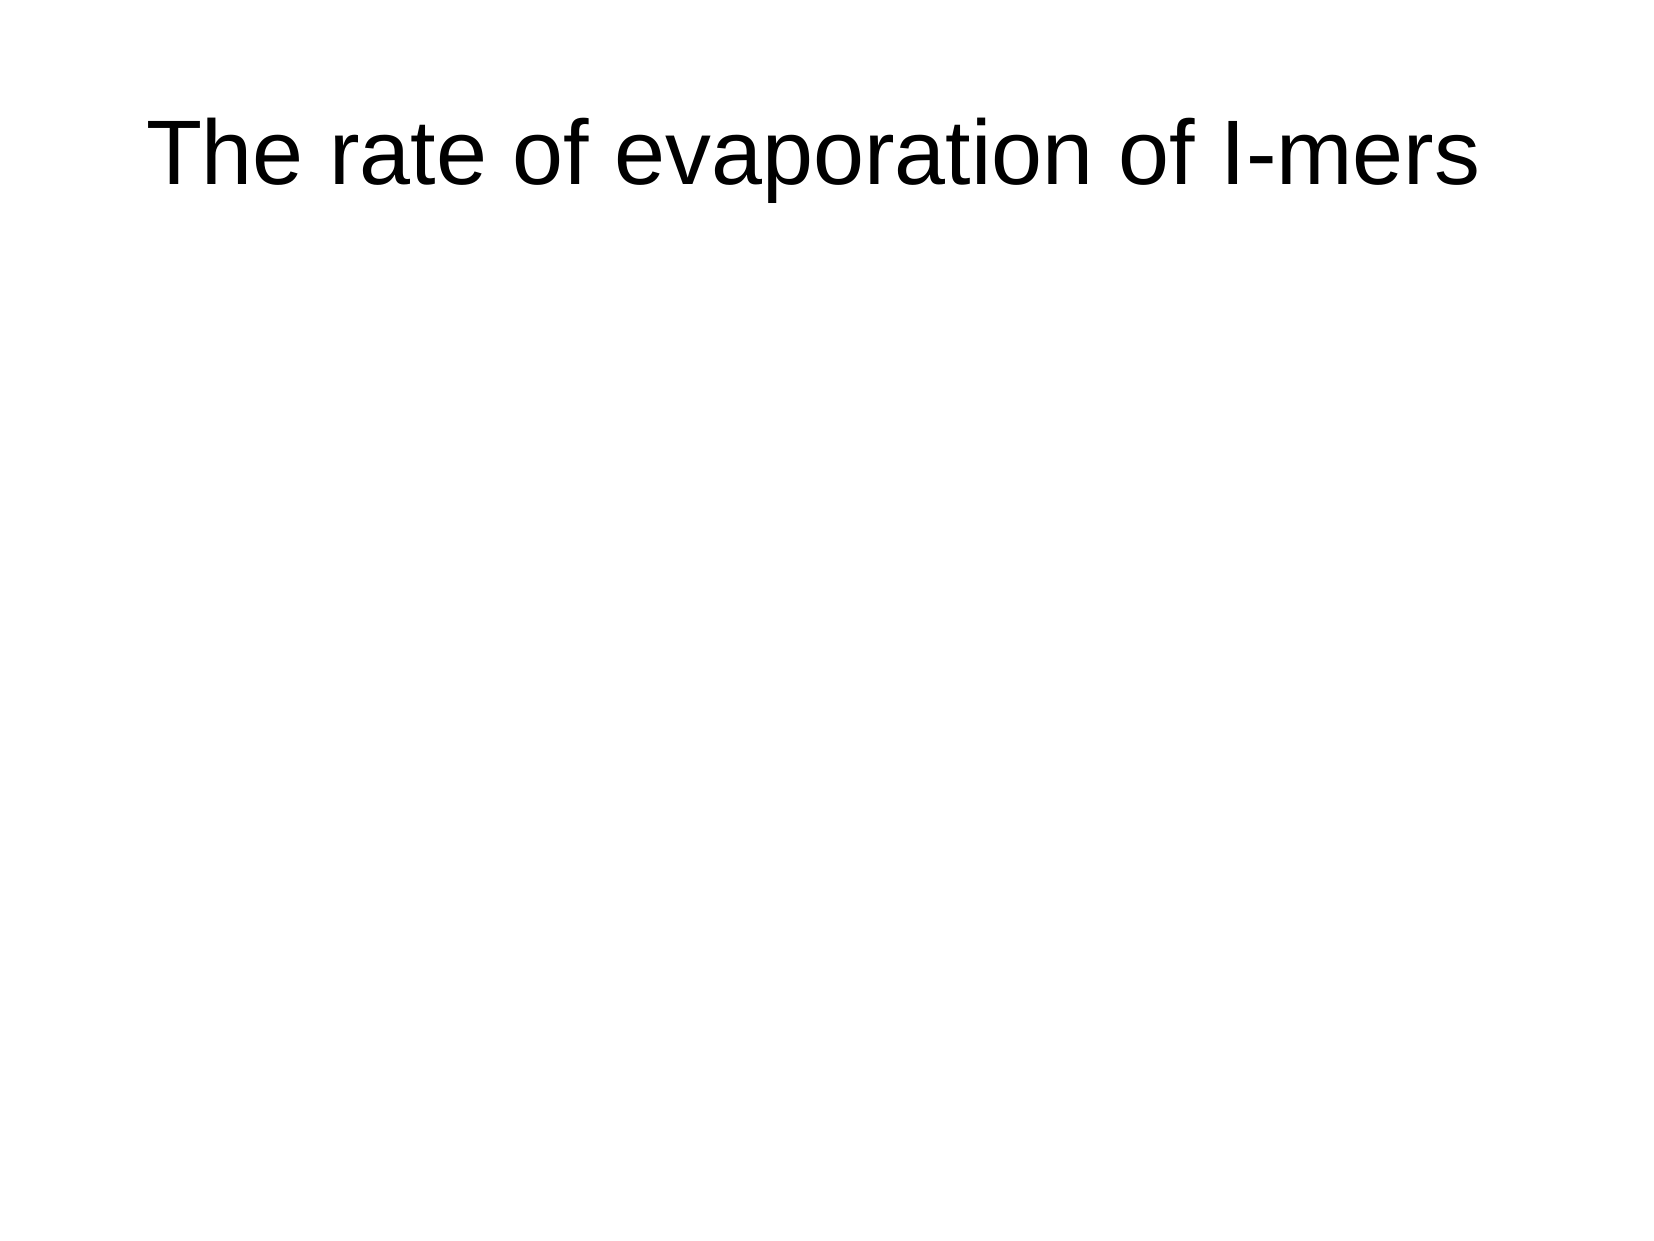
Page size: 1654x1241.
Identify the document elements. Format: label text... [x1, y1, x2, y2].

title The rate of evaporation of I-mers [82, 49, 1571, 257]
